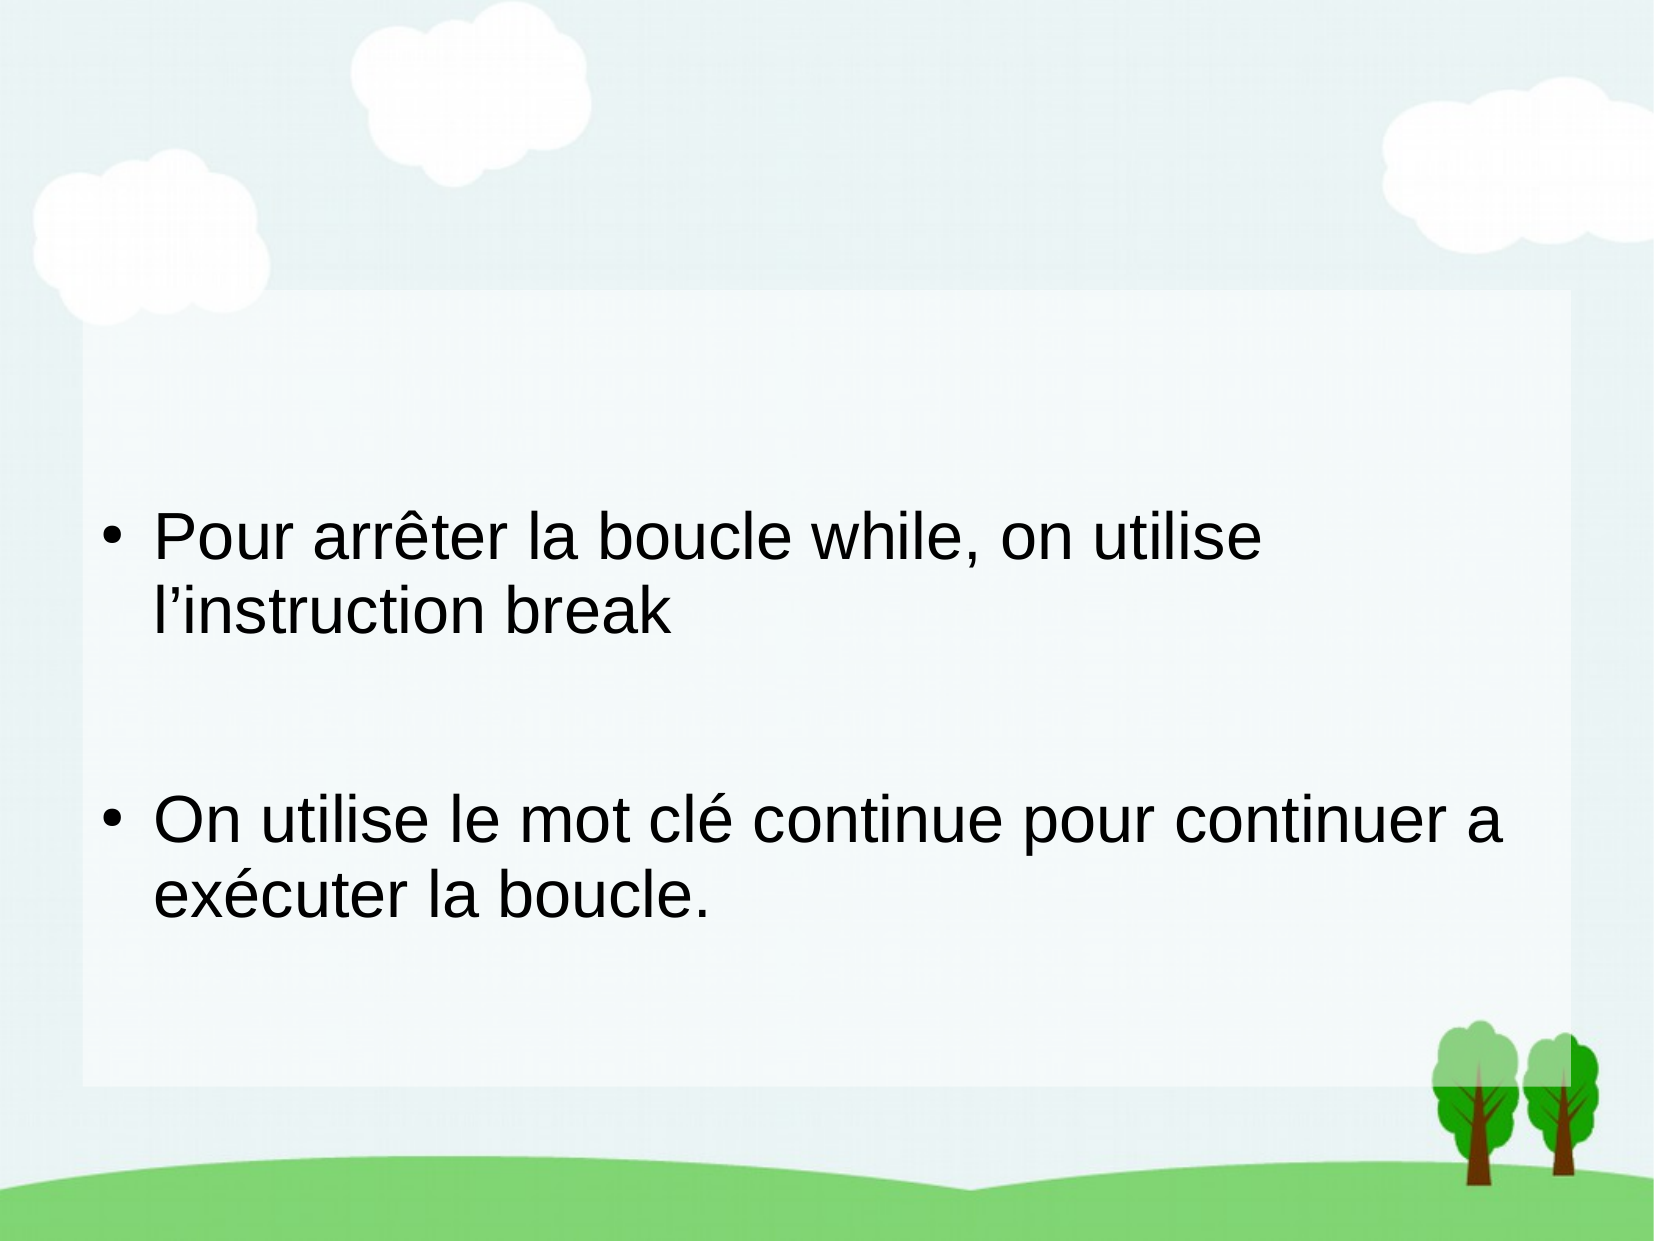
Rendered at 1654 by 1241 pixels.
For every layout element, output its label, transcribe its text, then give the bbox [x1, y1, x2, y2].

list Pour arrêter la boucle while, on utilise l’instruction break On utilise le mot clé continue pour continuer a exécuter la boucle. [82, 290, 1571, 1087]
picture [0, 0, 1654, 1241]
